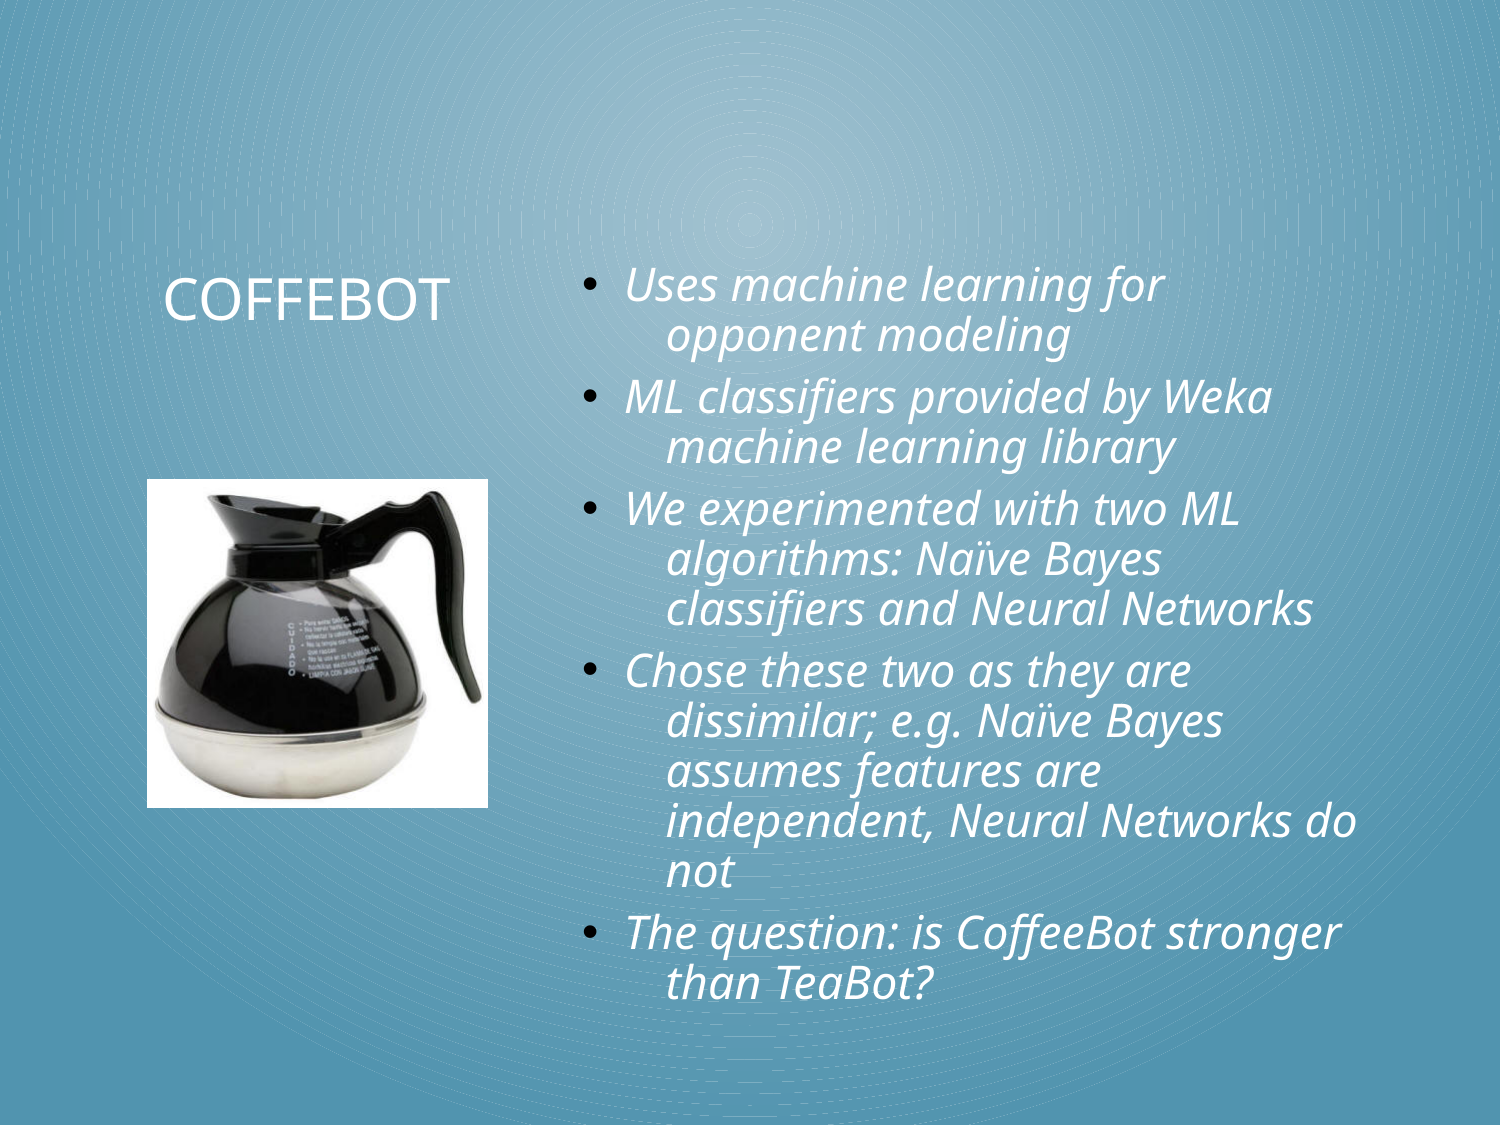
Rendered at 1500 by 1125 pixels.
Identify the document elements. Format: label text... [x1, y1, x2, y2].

title COFFEBOT [147, 254, 538, 580]
list Uses machine learning for opponent modeling ML classifiers provided by Weka machine learning library We experimented with two ML algorithms: Naïve Bayes classifiers and Neural Networks Chose these two as they are dissimilar; e.g. Naïve Bayes assumes features are independent, Neural Networks do not The question: is CoffeeBot stronger than TeaBot? [566, 253, 1377, 1024]
picture [147, 479, 488, 808]
